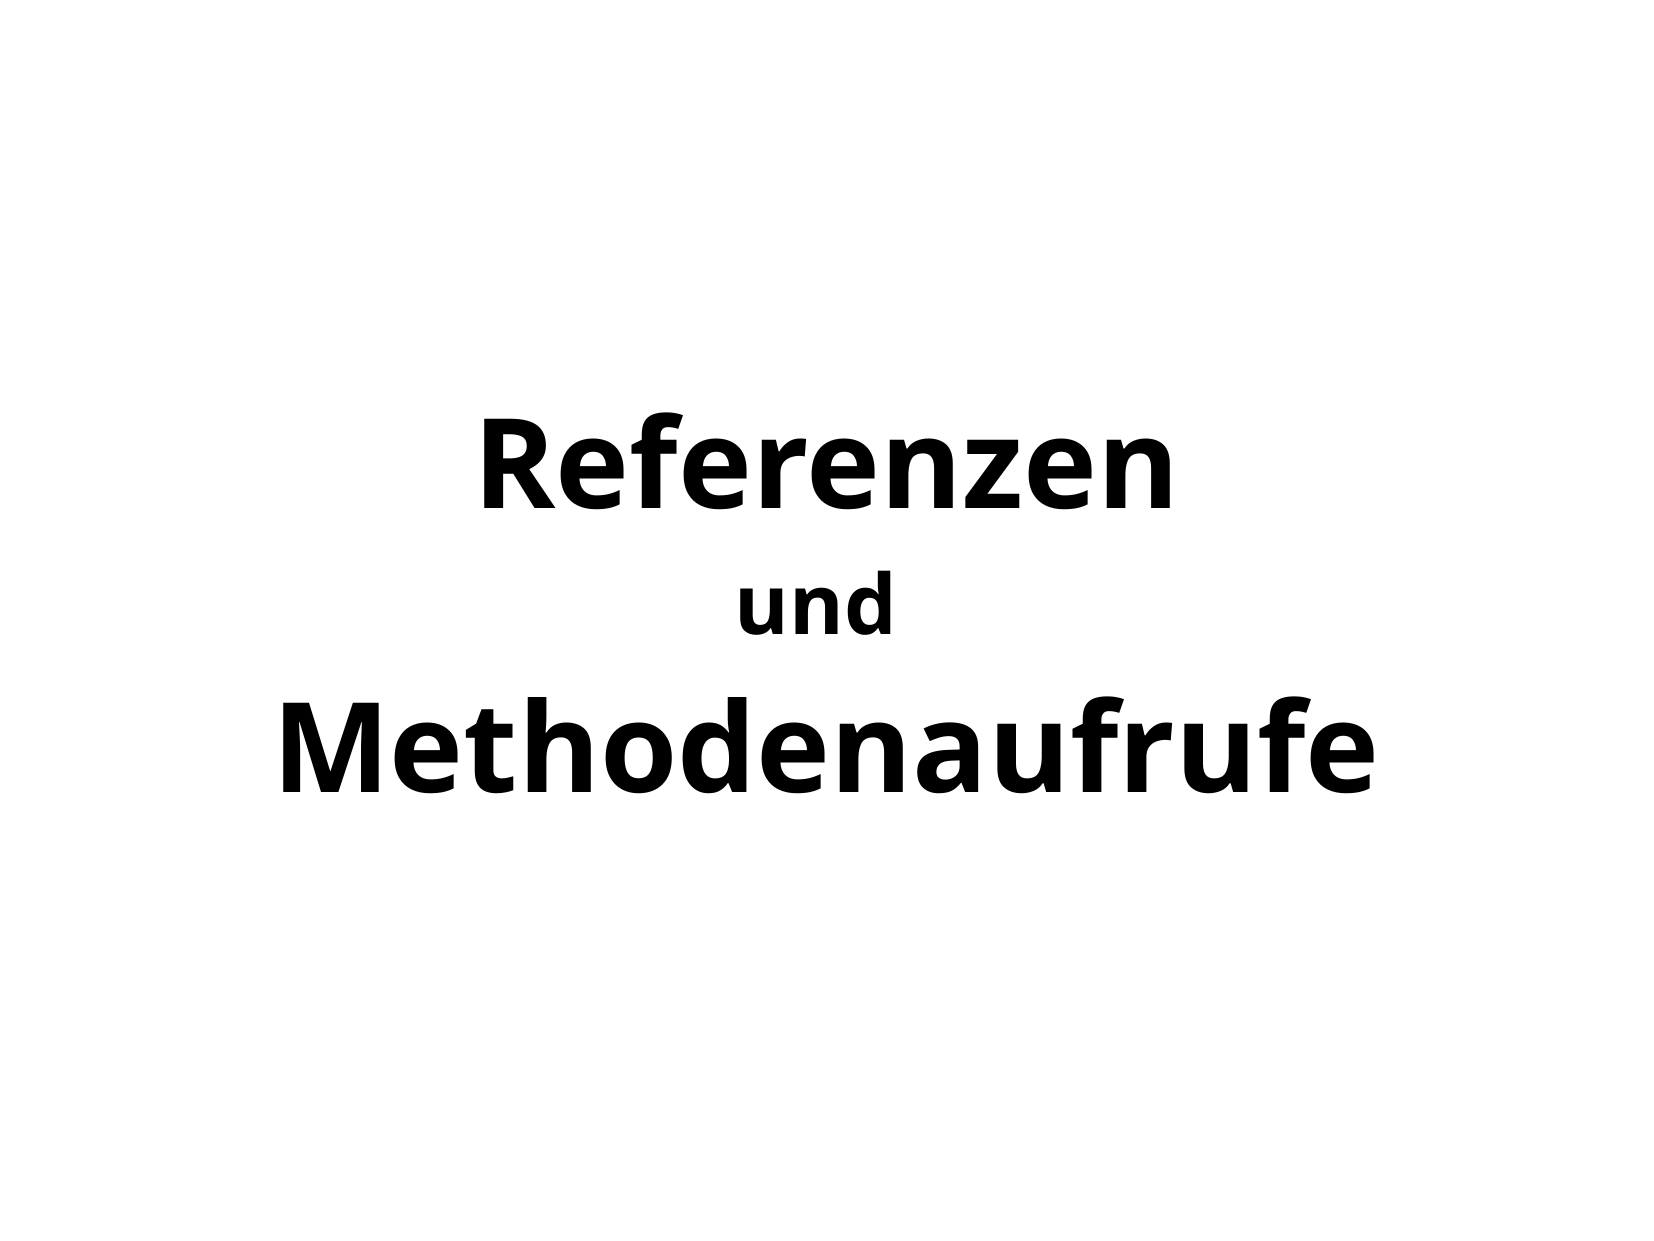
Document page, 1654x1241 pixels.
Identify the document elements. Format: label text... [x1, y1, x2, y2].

subtitle Referenzen und Methodenaufrufe [23, 82, 1630, 1123]
